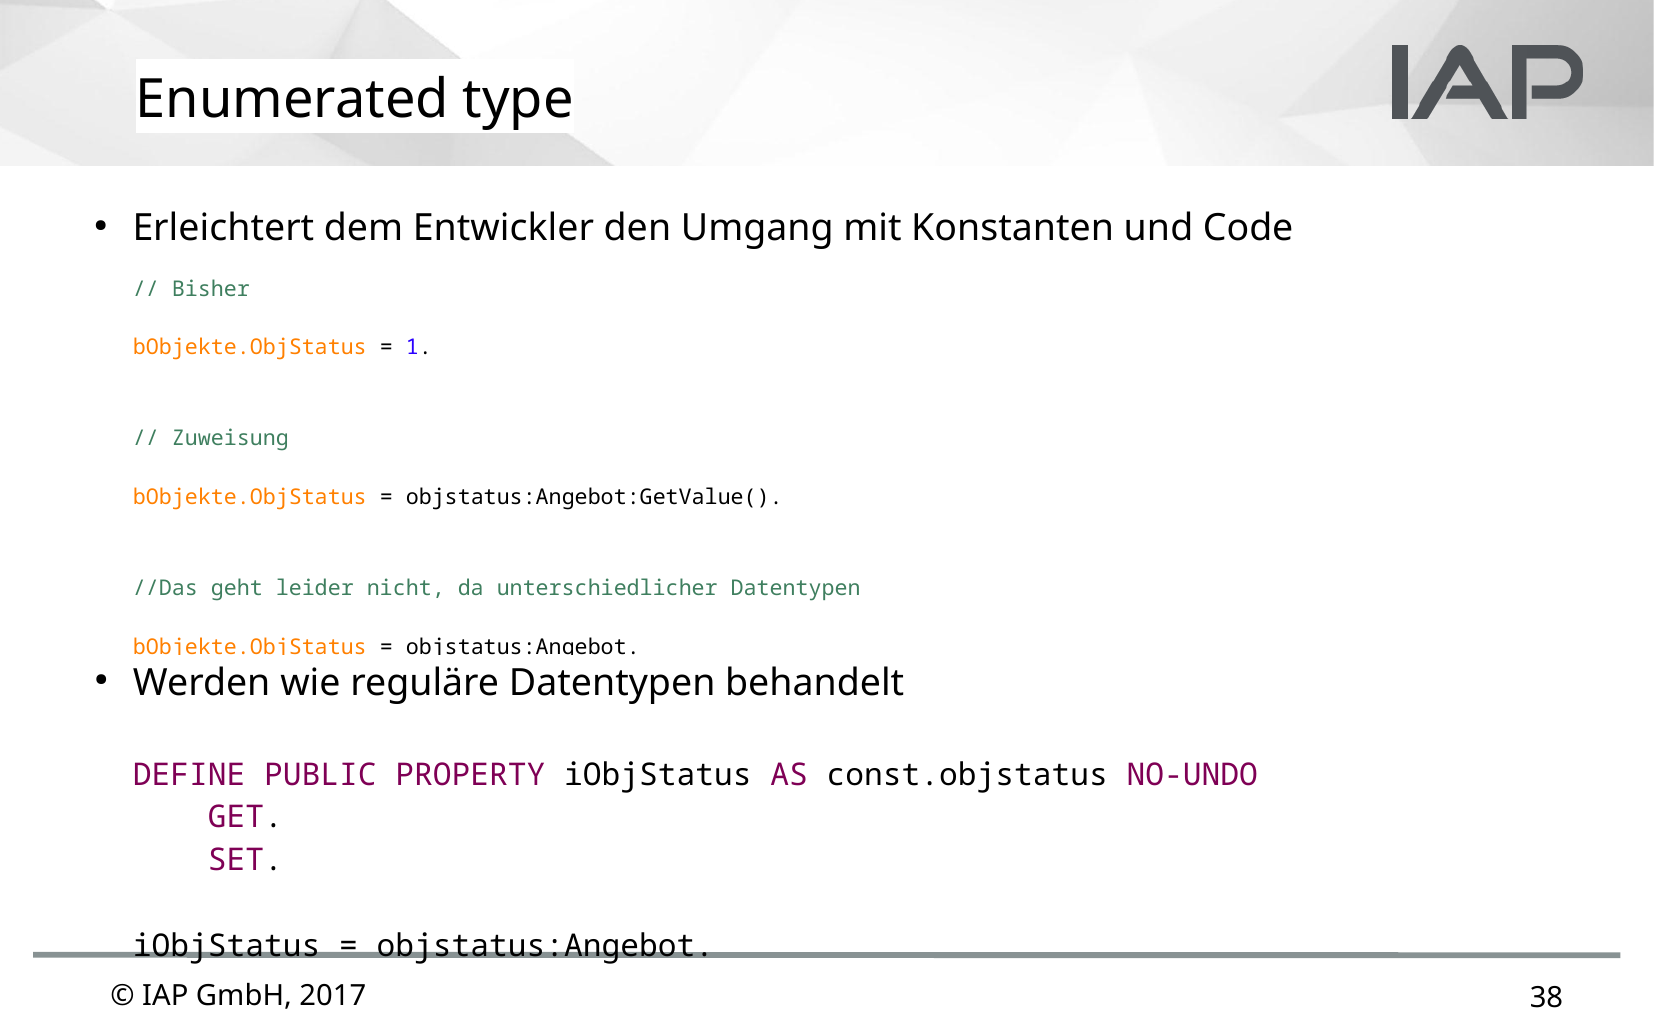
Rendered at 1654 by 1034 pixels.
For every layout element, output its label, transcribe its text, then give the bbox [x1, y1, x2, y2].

text_box // Bisher bObjekte.ObjStatus = 1. // Zuweisung bObjekte.ObjStatus = objstatus:Angebot:GetValue(). //Das geht leider nicht, da unterschiedlicher Datentypen bObjekte.ObjStatus = objstatus:Angebot. [118, 236, 1441, 576]
list Werden wie reguläre Datentypen behandelt [76, 655, 1589, 727]
list Erleichtert dem Entwickler den Umgang mit Konstanten und Code [76, 200, 1589, 272]
title Enumerated type [135, 41, 1264, 152]
picture [0, 0, 1654, 166]
text_box DEFINE PUBLIC PROPERTY iObjStatus AS const.objstatus NO-UNDO GET. SET. iObjStatus = objstatus:Angebot. [118, 744, 1595, 957]
